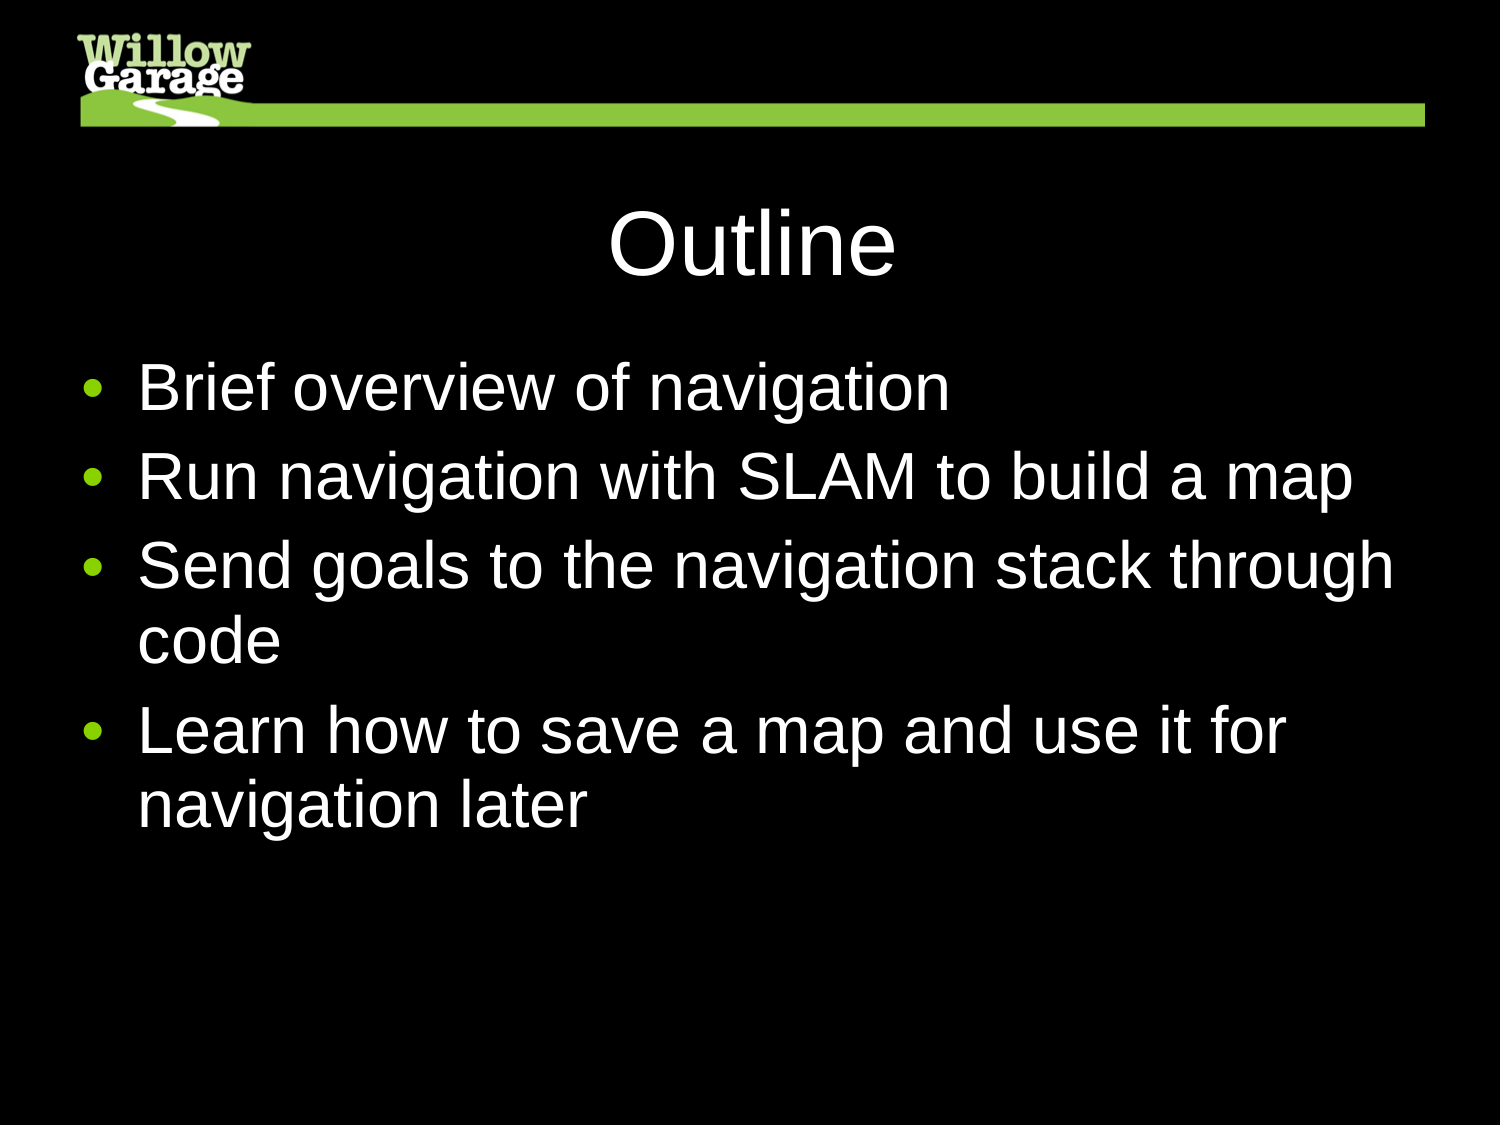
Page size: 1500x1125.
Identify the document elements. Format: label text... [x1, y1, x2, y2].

list Brief overview of navigation Run navigation with SLAM to build a map Send goals to the navigation stack through code Learn how to save a map and use it for navigation later [75, 349, 1426, 1078]
picture [50, 0, 1425, 153]
title Outline [75, 144, 1426, 343]
